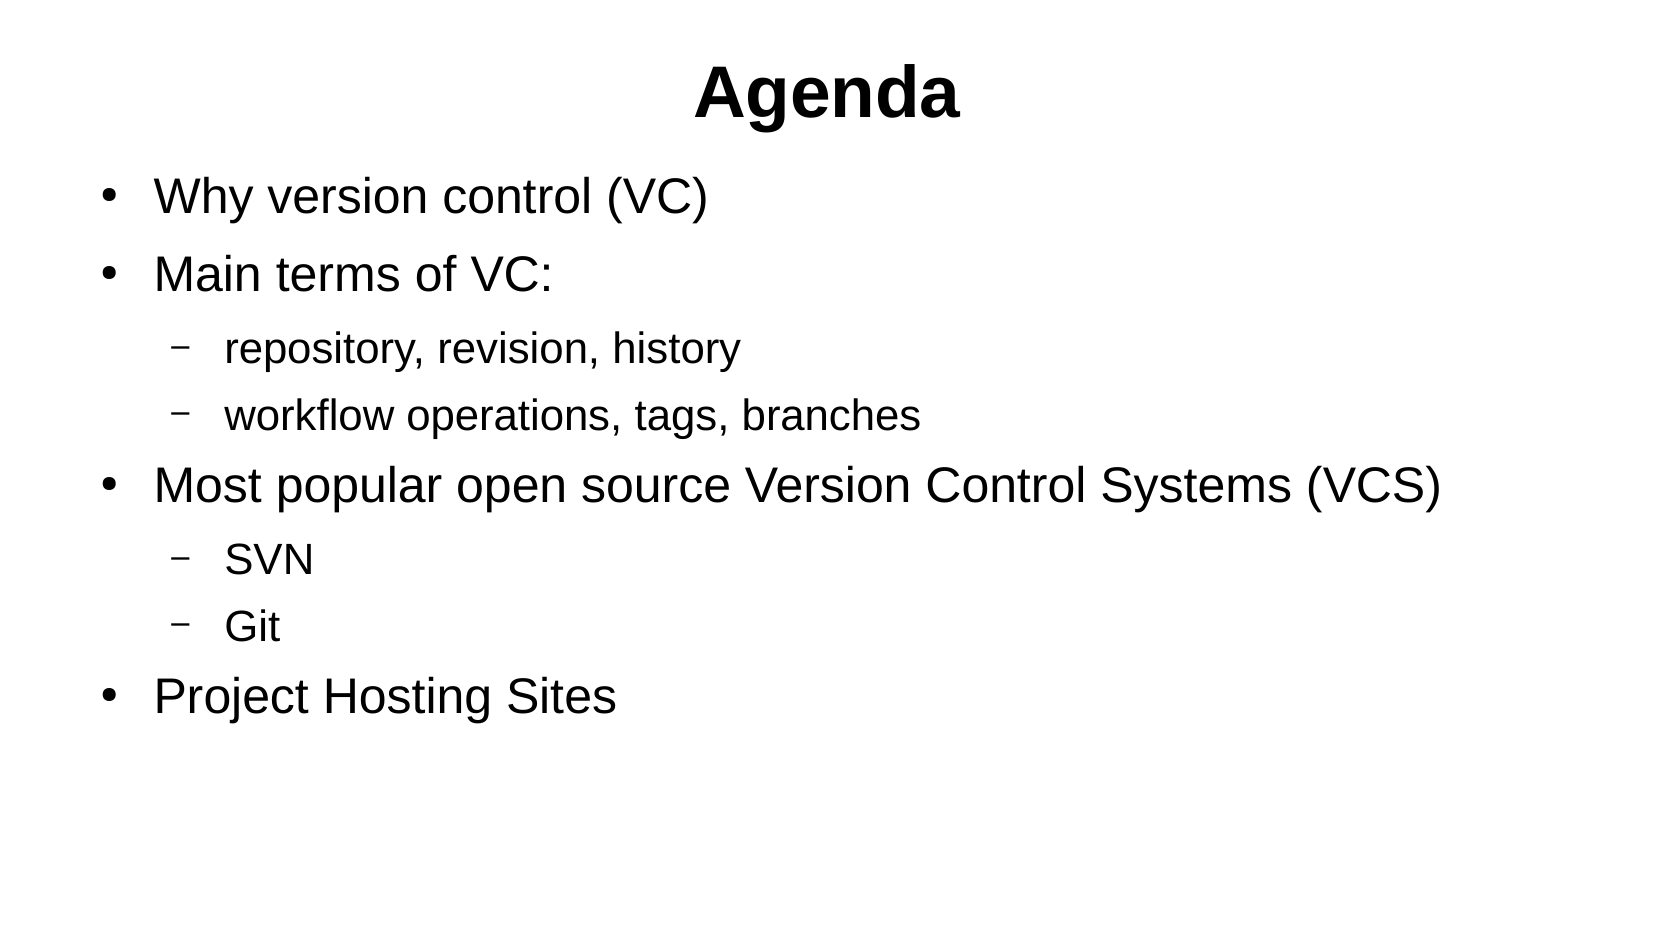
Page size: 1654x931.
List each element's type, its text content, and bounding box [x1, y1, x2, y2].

title Agenda [82, 37, 1571, 147]
list Why version control (VC) Main terms of VC: repository, revision, history workflow operations, tags, branches Most popular open source Version Control Systems (VCS) SVN Git Project Hosting Sites [82, 168, 1538, 889]
